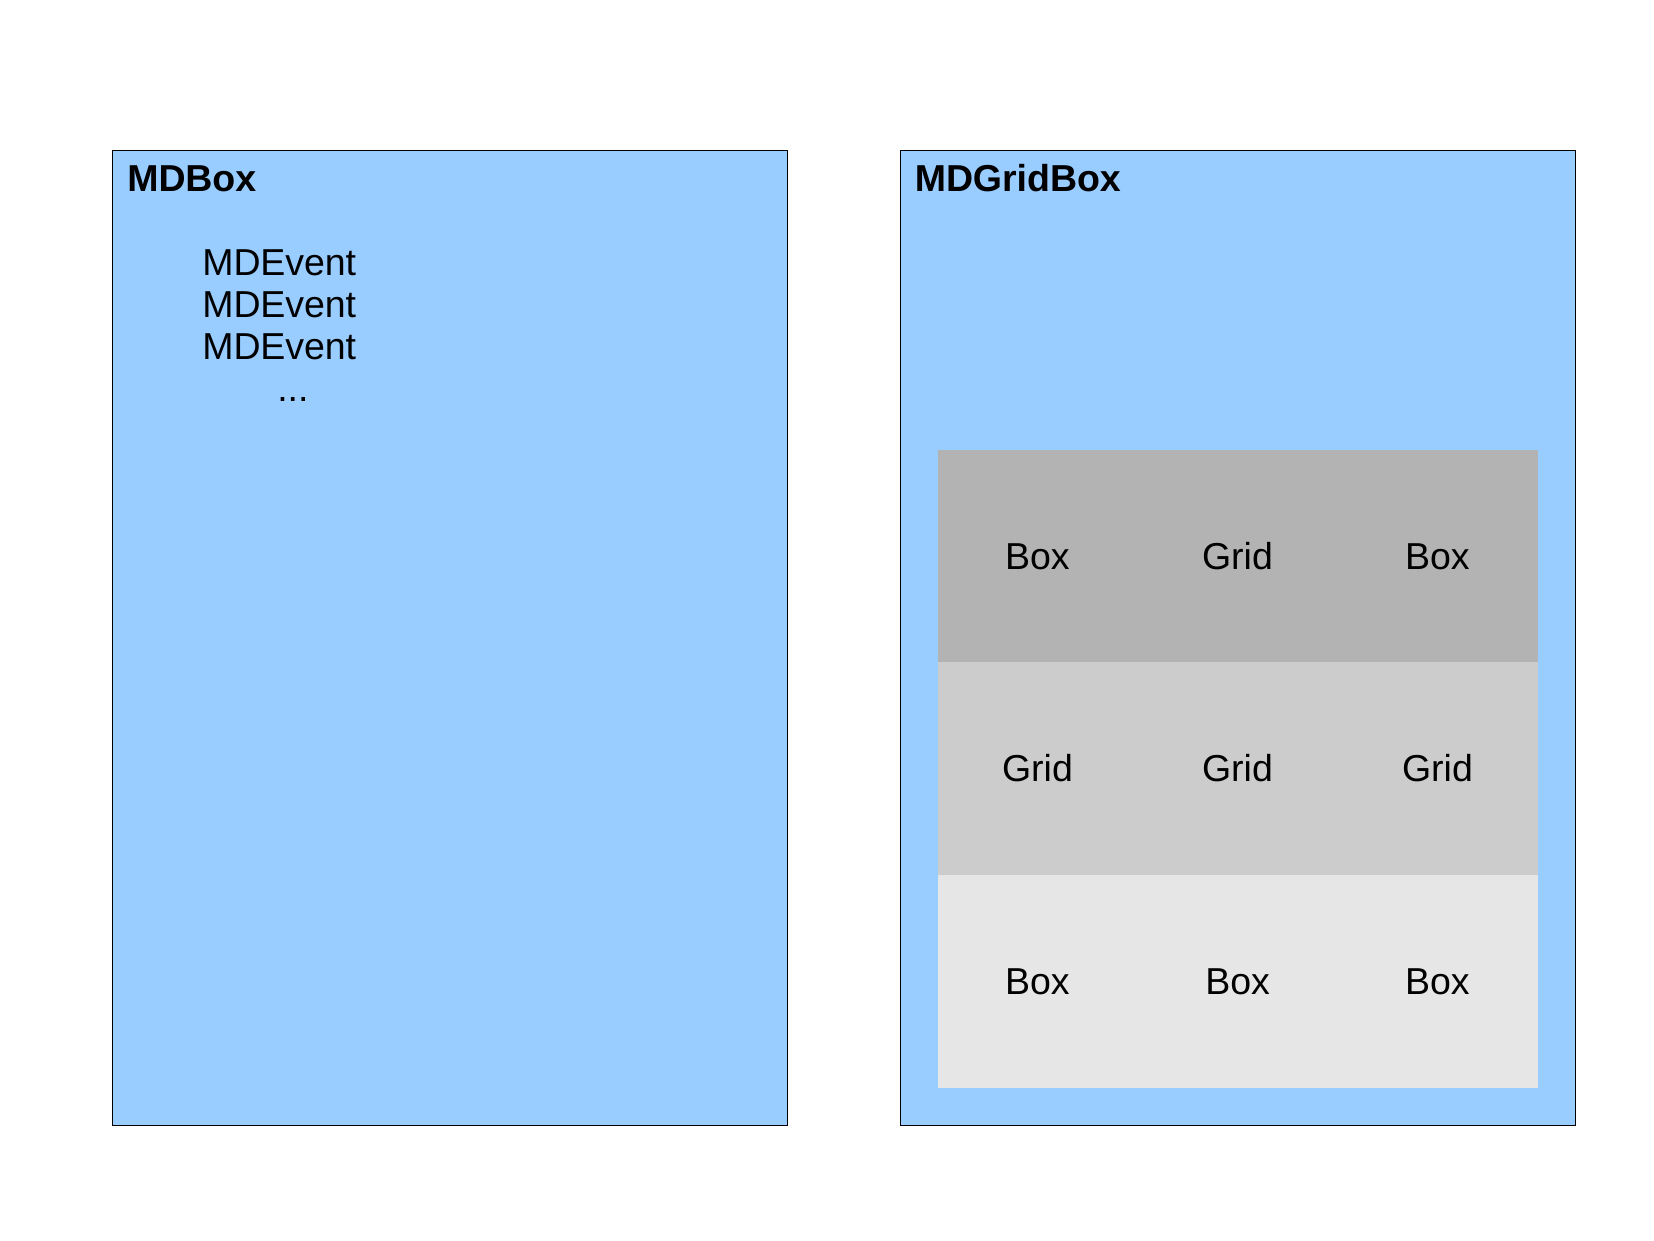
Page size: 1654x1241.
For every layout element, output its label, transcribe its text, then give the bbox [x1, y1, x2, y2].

text_box MDGridBox [900, 150, 1576, 1126]
table_cell Grid [1138, 662, 1338, 875]
text_box MDBox MDEvent MDEvent MDEvent ... [112, 150, 788, 1126]
table_header Grid [1138, 450, 1338, 662]
table_cell Box [938, 875, 1138, 1088]
table_header Box [938, 450, 1138, 662]
table_cell Box [1338, 875, 1538, 1088]
table_cell Grid [1338, 662, 1538, 875]
table_header Box [1338, 450, 1538, 662]
table_cell Grid [938, 662, 1138, 875]
table_cell Box [1138, 875, 1338, 1088]
